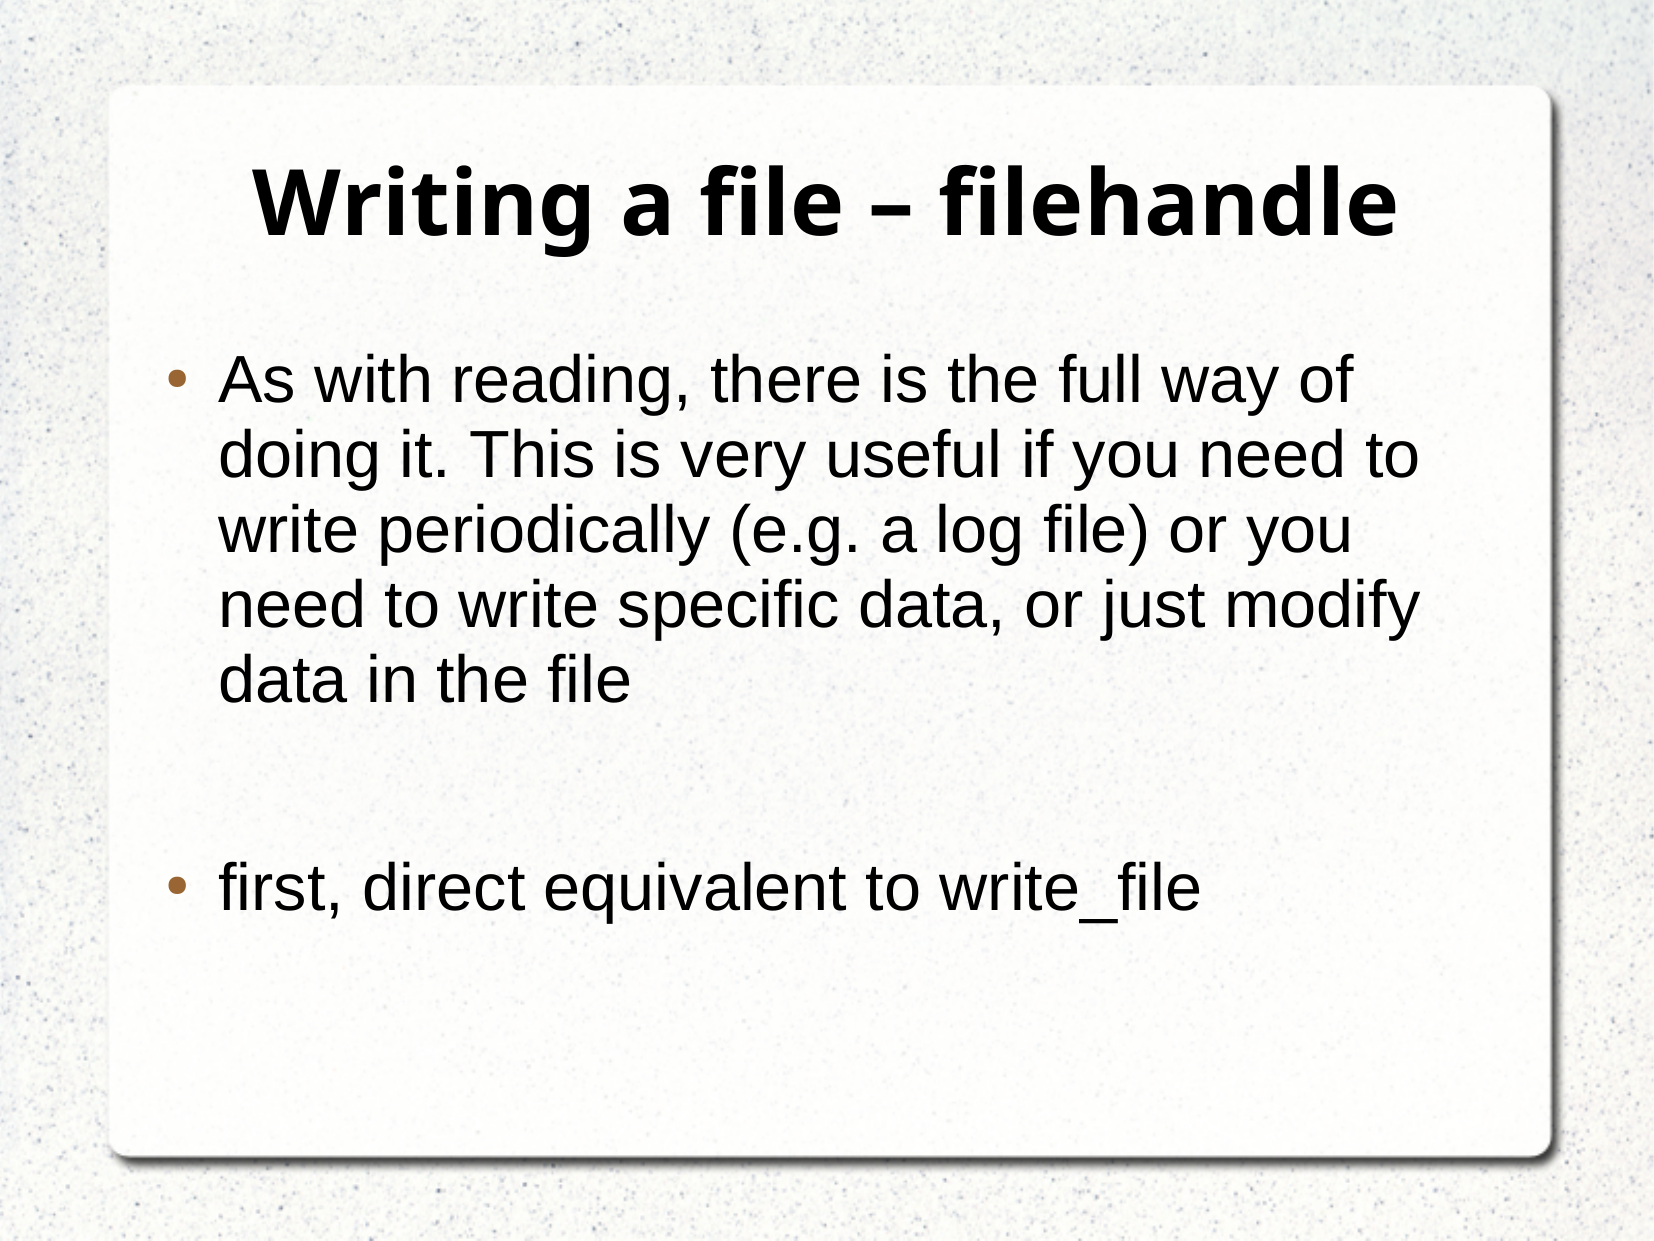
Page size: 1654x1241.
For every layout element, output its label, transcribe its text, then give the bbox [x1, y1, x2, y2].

title Writing a file – filehandle [118, 96, 1536, 304]
list As with reading, there is the full way of doing it. This is very useful if you need to write periodically (e.g. a log file) or you need to write specific data, or just modify data in the file first, direct equivalent to write_file [147, 342, 1506, 978]
picture [0, 0, 1654, 1241]
